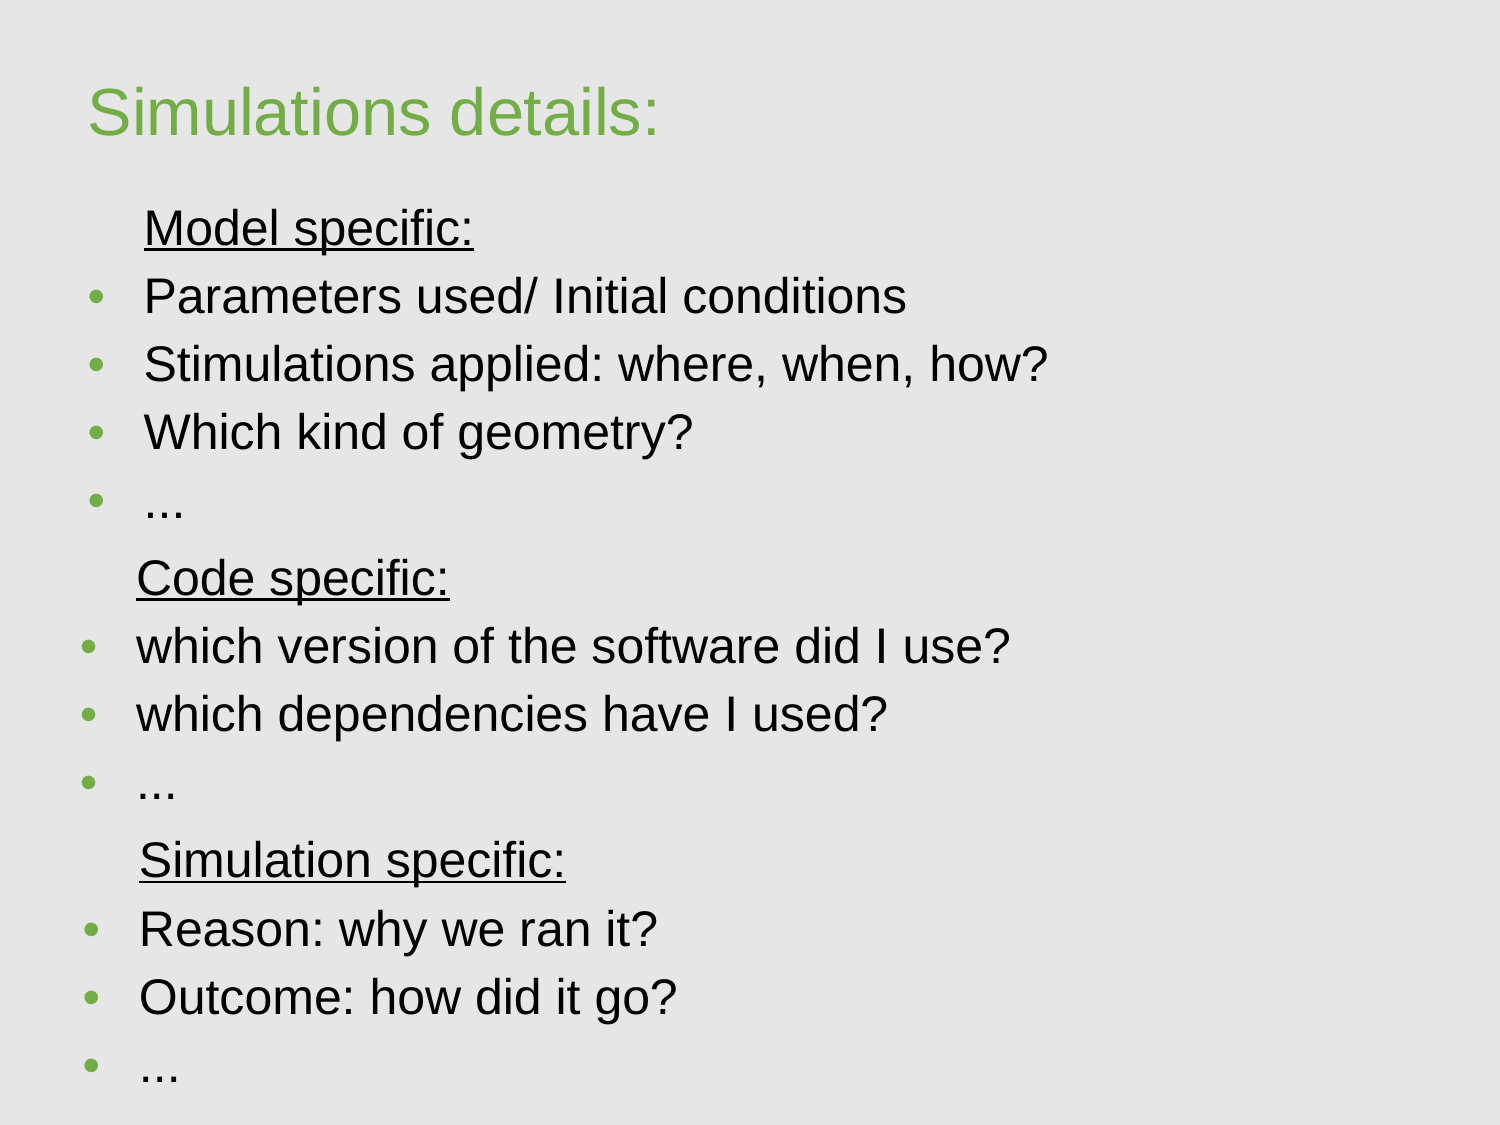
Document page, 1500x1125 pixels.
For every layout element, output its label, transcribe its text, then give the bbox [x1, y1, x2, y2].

list Simulation specific: Reason: why we ran it? Outcome: how did it go? ... [82, 832, 1421, 1099]
list Code specific: which version of the software did I use? which dependencies have I used? ... [79, 549, 1418, 821]
title Simulations details: [87, 50, 1426, 176]
list Model specific: Parameters used/ Initial conditions Stimulations applied: where, when, how? Which kind of geometry? ... [87, 199, 1426, 562]
